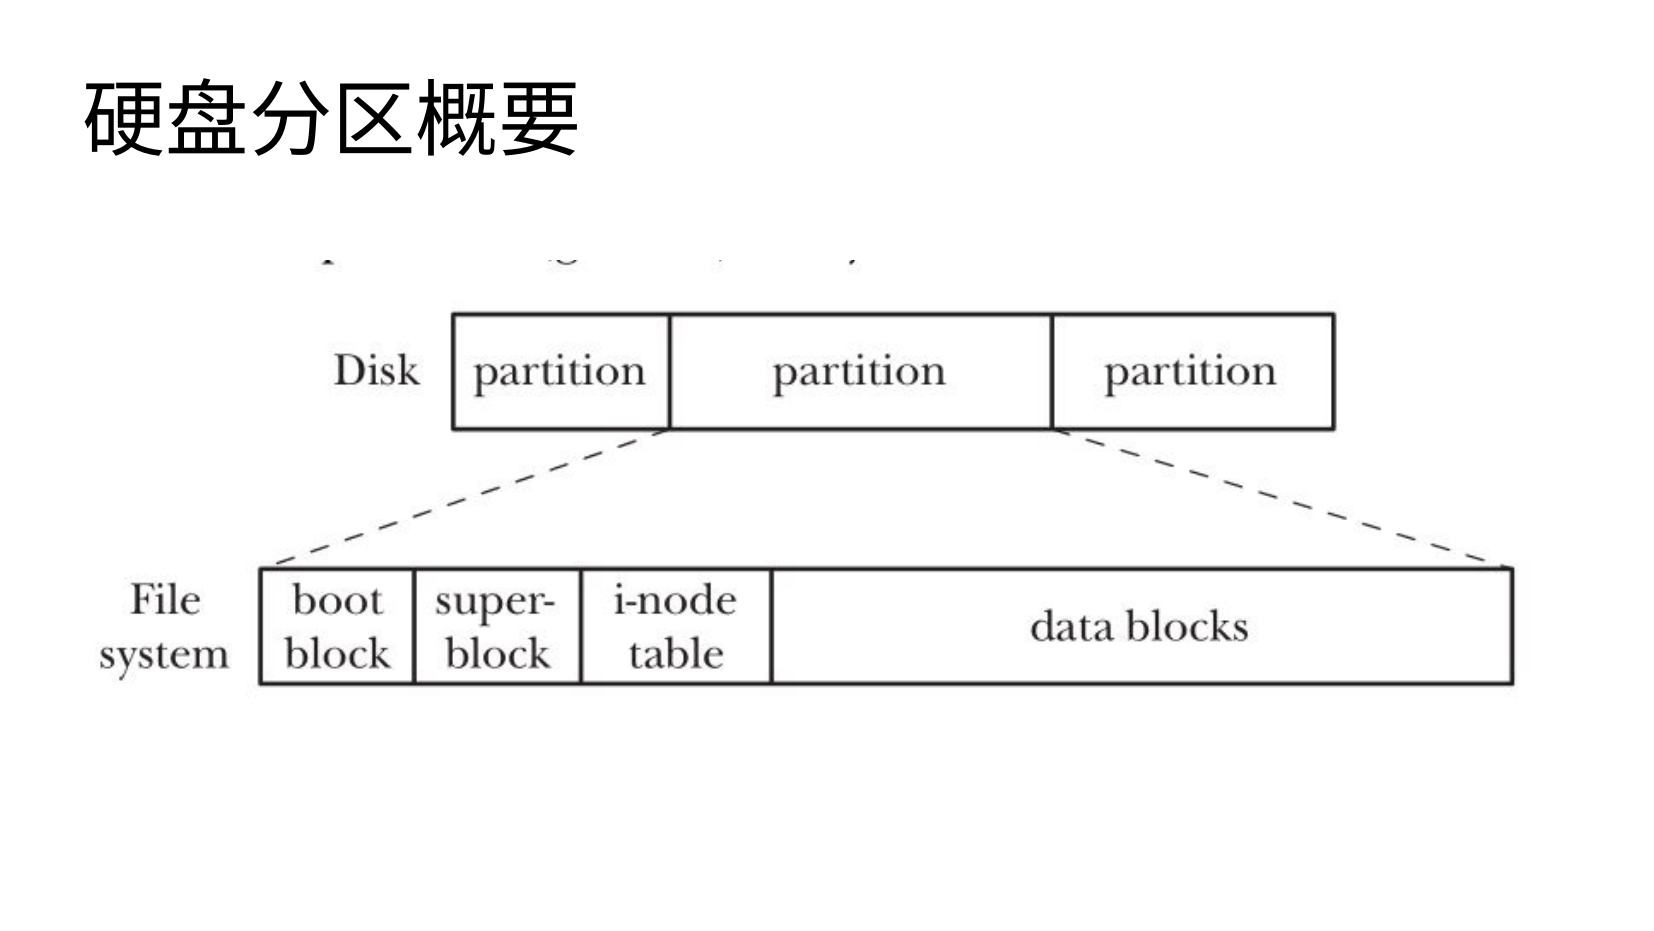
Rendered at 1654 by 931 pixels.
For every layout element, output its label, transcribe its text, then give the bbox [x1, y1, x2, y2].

picture [82, 260, 1571, 715]
title 硬盘分区概要 [82, 37, 1571, 189]
